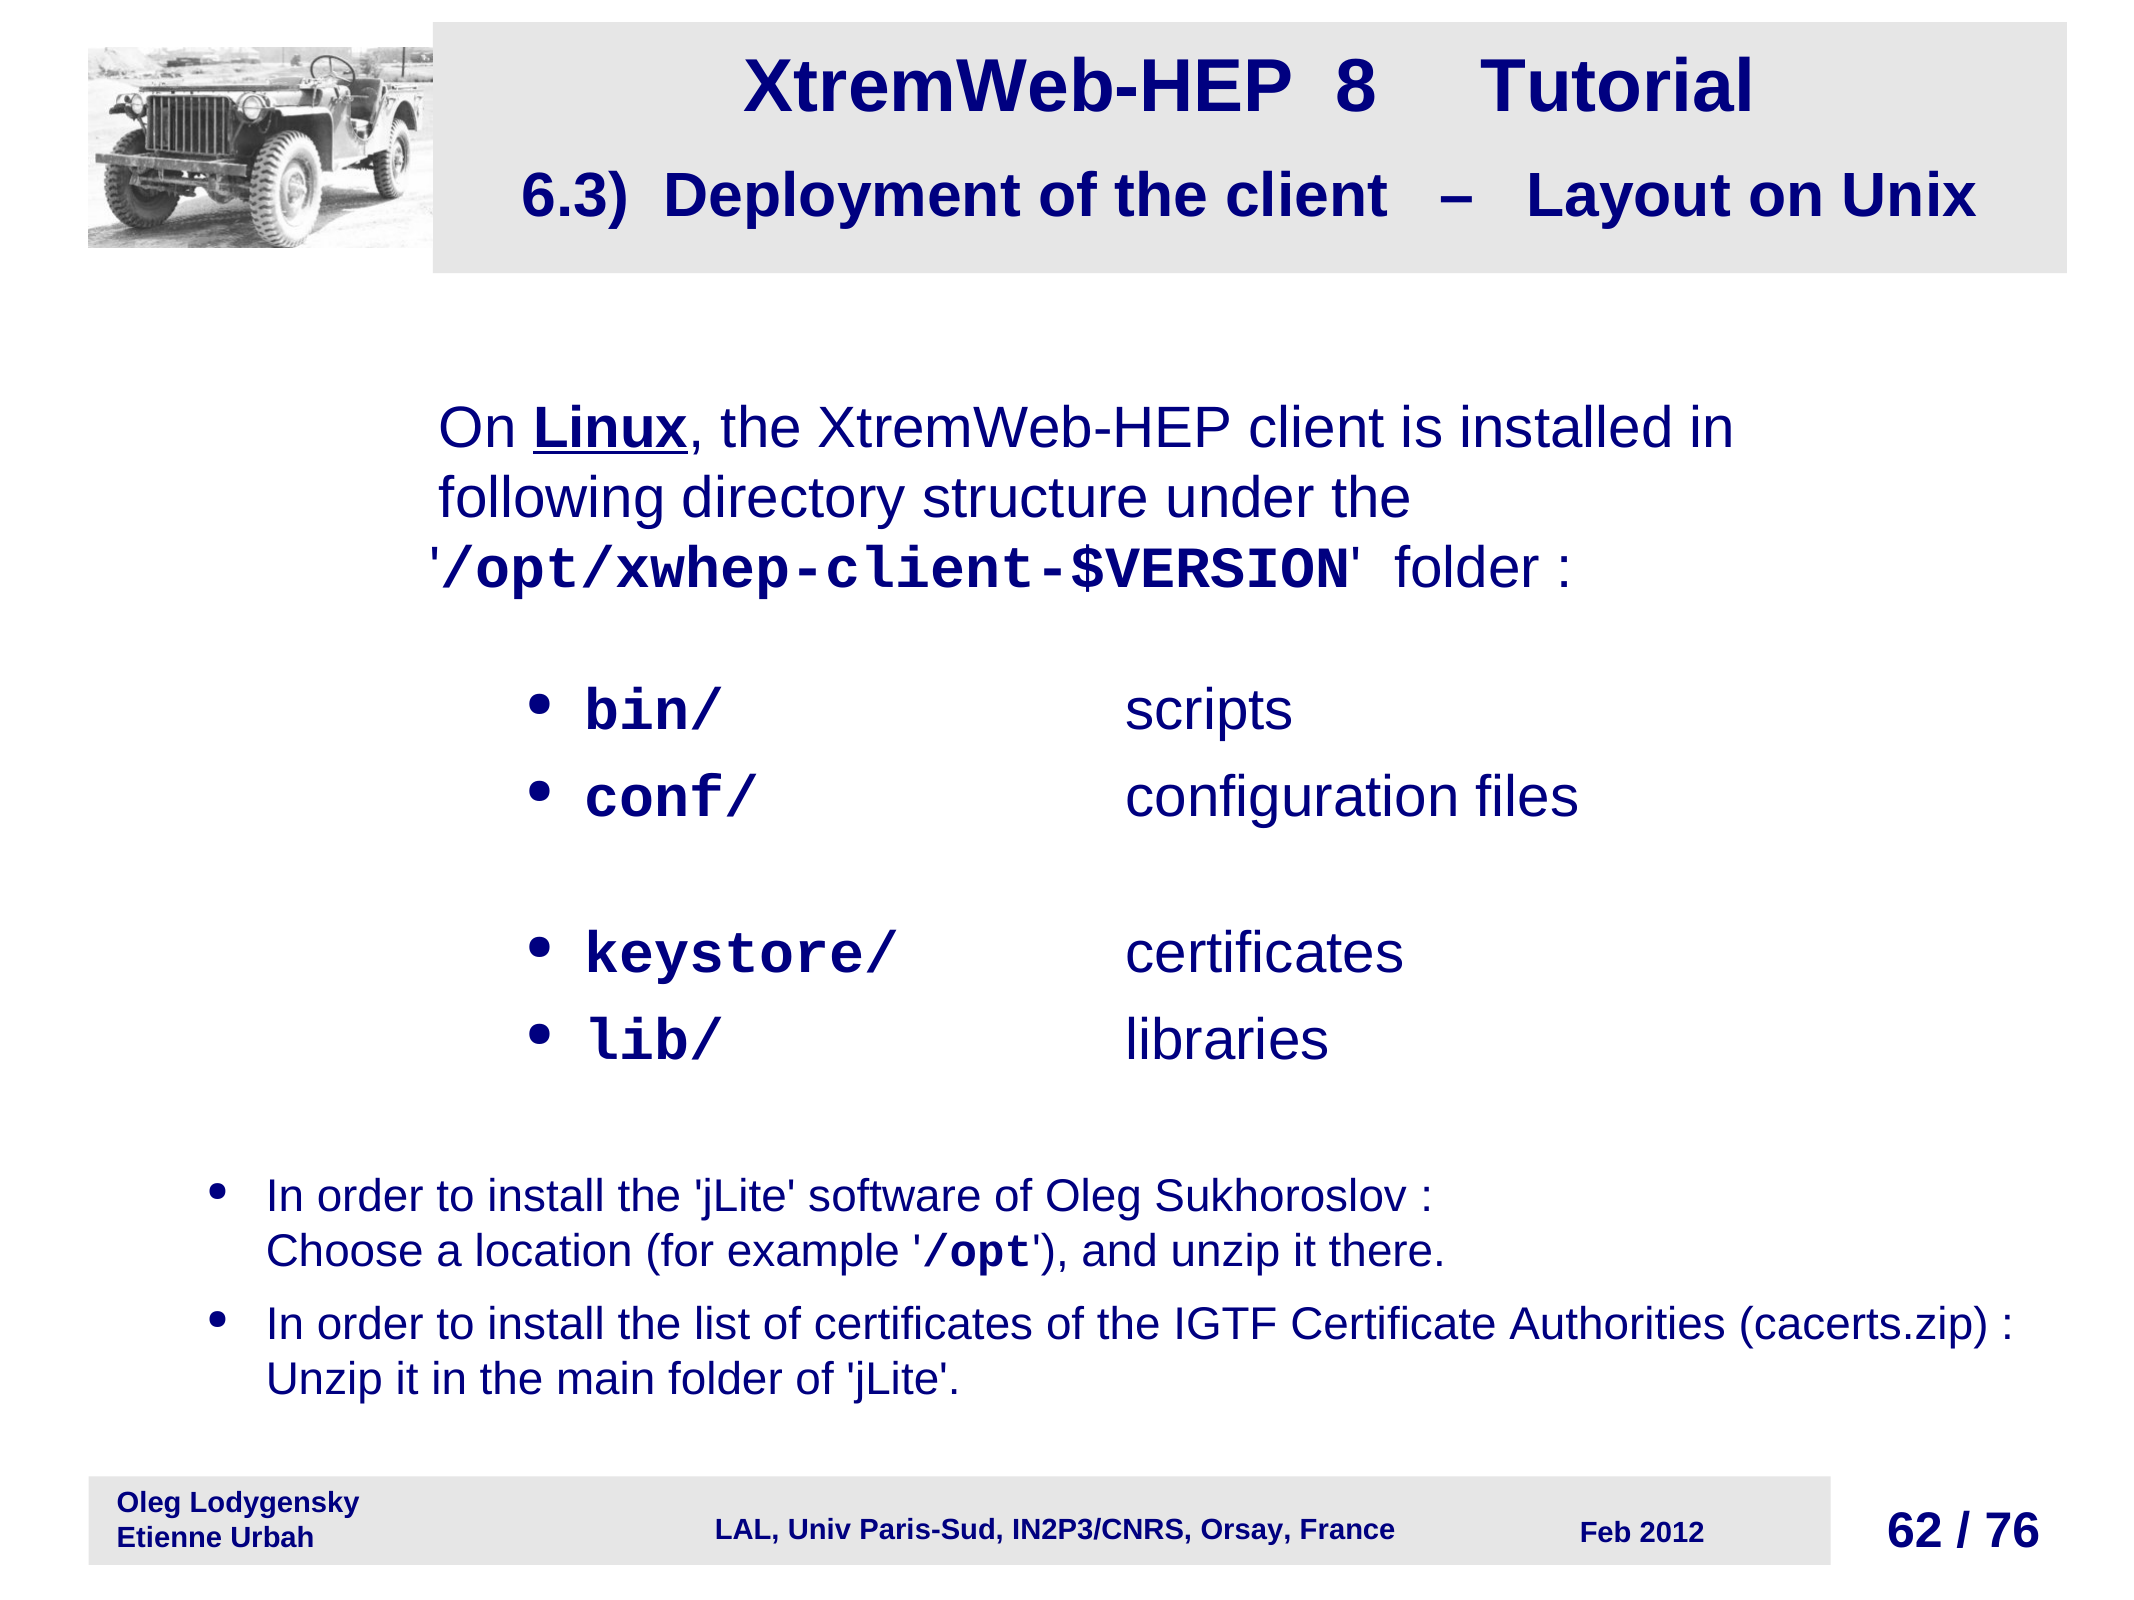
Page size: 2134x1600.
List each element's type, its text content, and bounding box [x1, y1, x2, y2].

text_box bin/ conf/ keystore/ lib/ [525, 618, 910, 1072]
text_box scripts configuration files certificates libraries [1116, 603, 1870, 1063]
text_box In order to install the 'jLite' software of Oleg Sukhoroslov : Choose a location (for example '/opt'), and unzip it there. In order to install the list of certificates of the IGTF Certificate Authorities (cacerts.zip) : Unzip it in the main folder of 'jLite'. [191, 1150, 2038, 1419]
text_box On Linux, the XtremWeb-HEP client is installed in following directory structure under the '/opt/xwhep-client-$VERSION' folder : [429, 389, 1751, 618]
title 6.3) Deployment of the client – Layout on Unix [442, 118, 2067, 266]
picture [88, 47, 433, 248]
